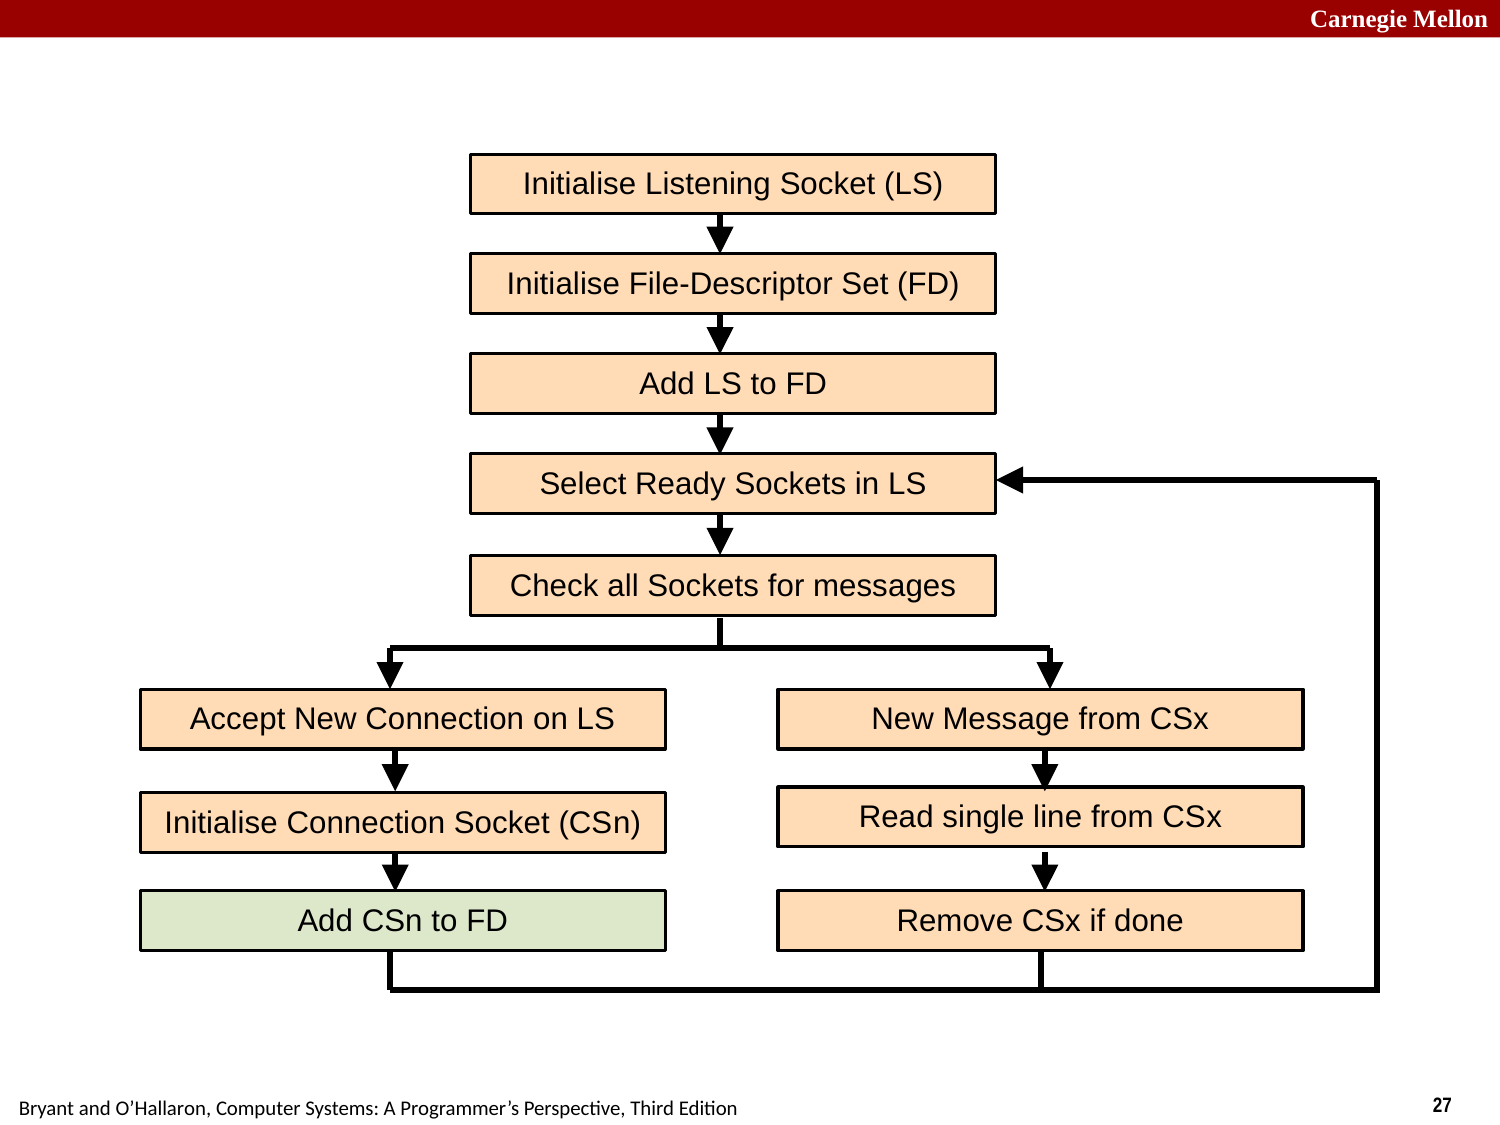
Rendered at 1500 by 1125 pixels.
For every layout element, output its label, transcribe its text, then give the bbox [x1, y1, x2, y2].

text_box Select Ready Sockets in LS [470, 453, 996, 514]
text_box Remove CSx if done [777, 890, 1303, 951]
text_box Check all Sockets for messages [470, 555, 996, 616]
text_box Read single line from CSx [777, 787, 1303, 847]
text_box Add CSn to FD [140, 890, 666, 951]
text_box Initialise File-Descriptor Set (FD) [470, 253, 996, 314]
text_box New Message from CSx [777, 689, 1303, 750]
text_box Initialise Listening Socket (LS) [470, 154, 996, 214]
text_box Add LS to FD [470, 353, 996, 414]
text_box Initialise Connection Socket (CSn) [140, 792, 666, 853]
text_box Accept New Connection on LS [140, 689, 666, 750]
